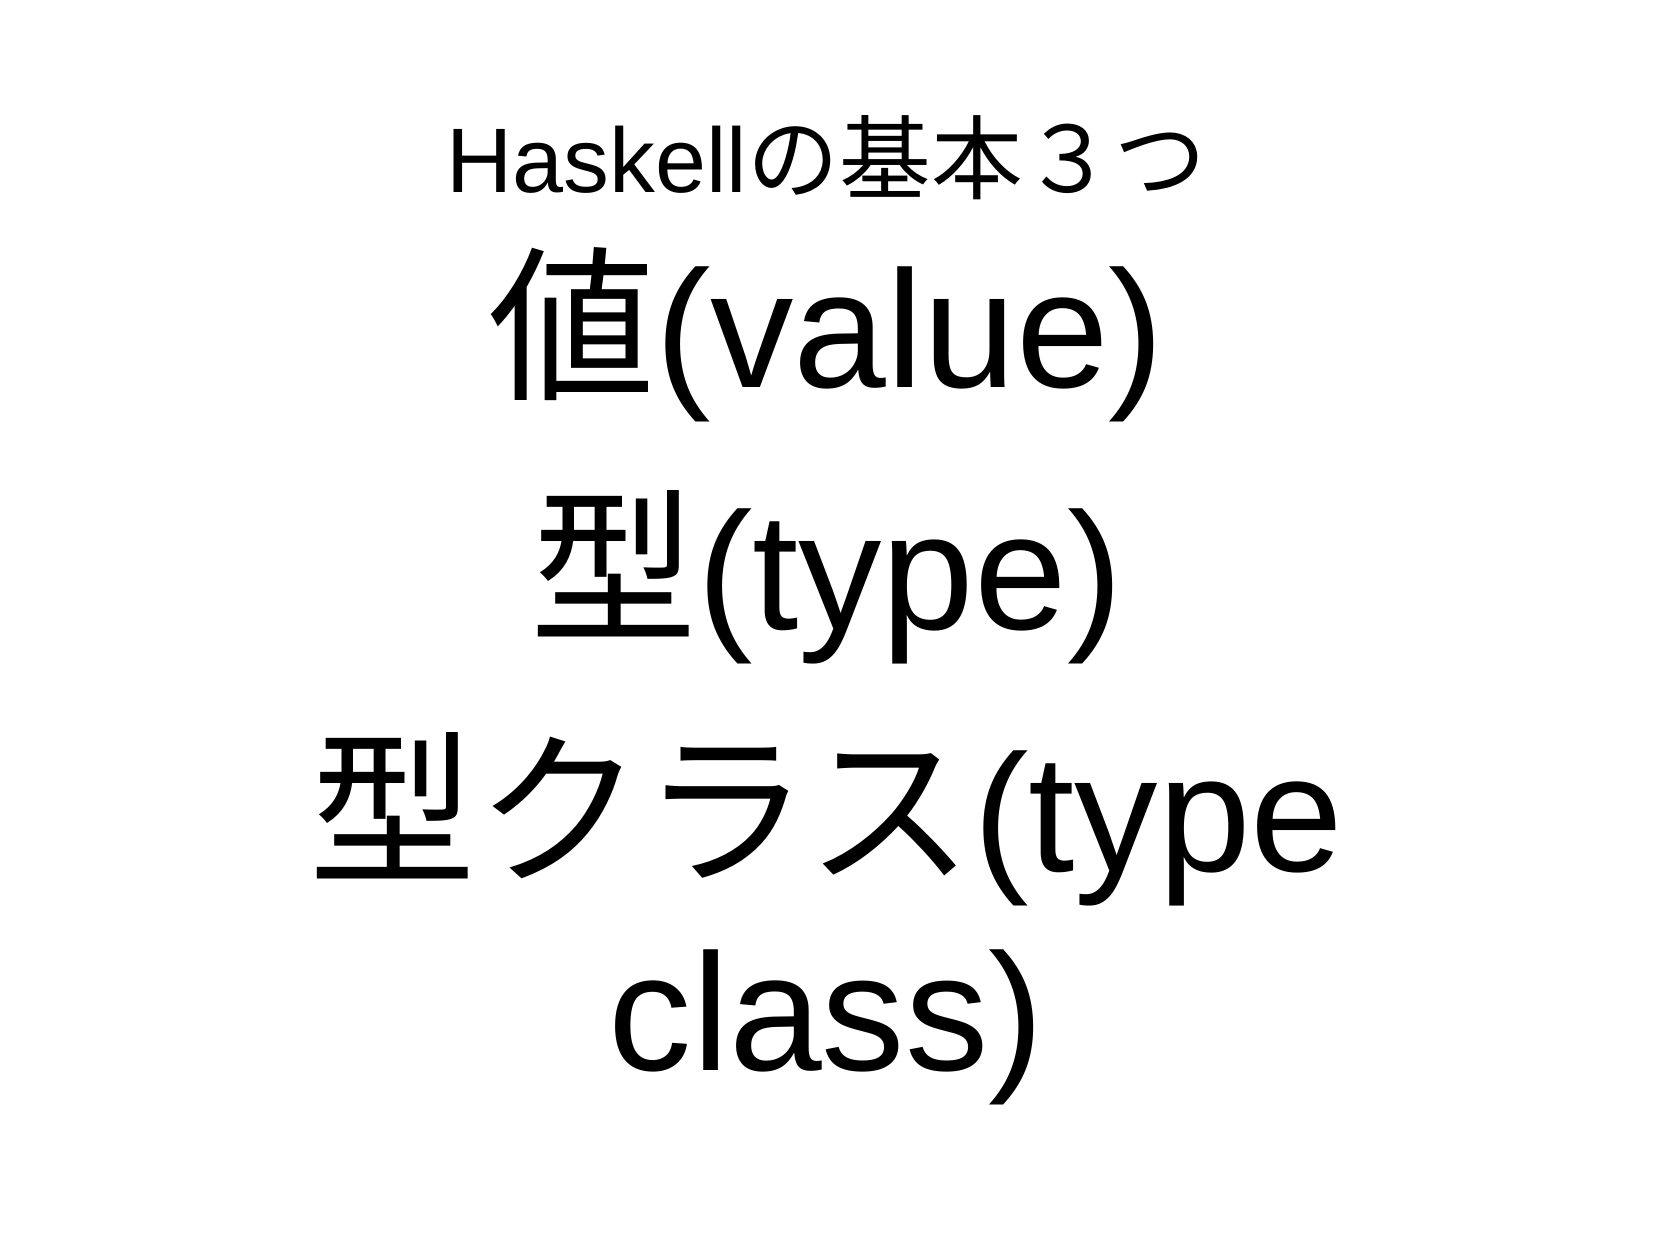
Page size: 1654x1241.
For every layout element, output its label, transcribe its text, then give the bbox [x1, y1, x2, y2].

subtitle 値(value) 型(type) 型クラス(type class) [82, 290, 1571, 1010]
title Haskellの基本３つ [82, 49, 1571, 257]
